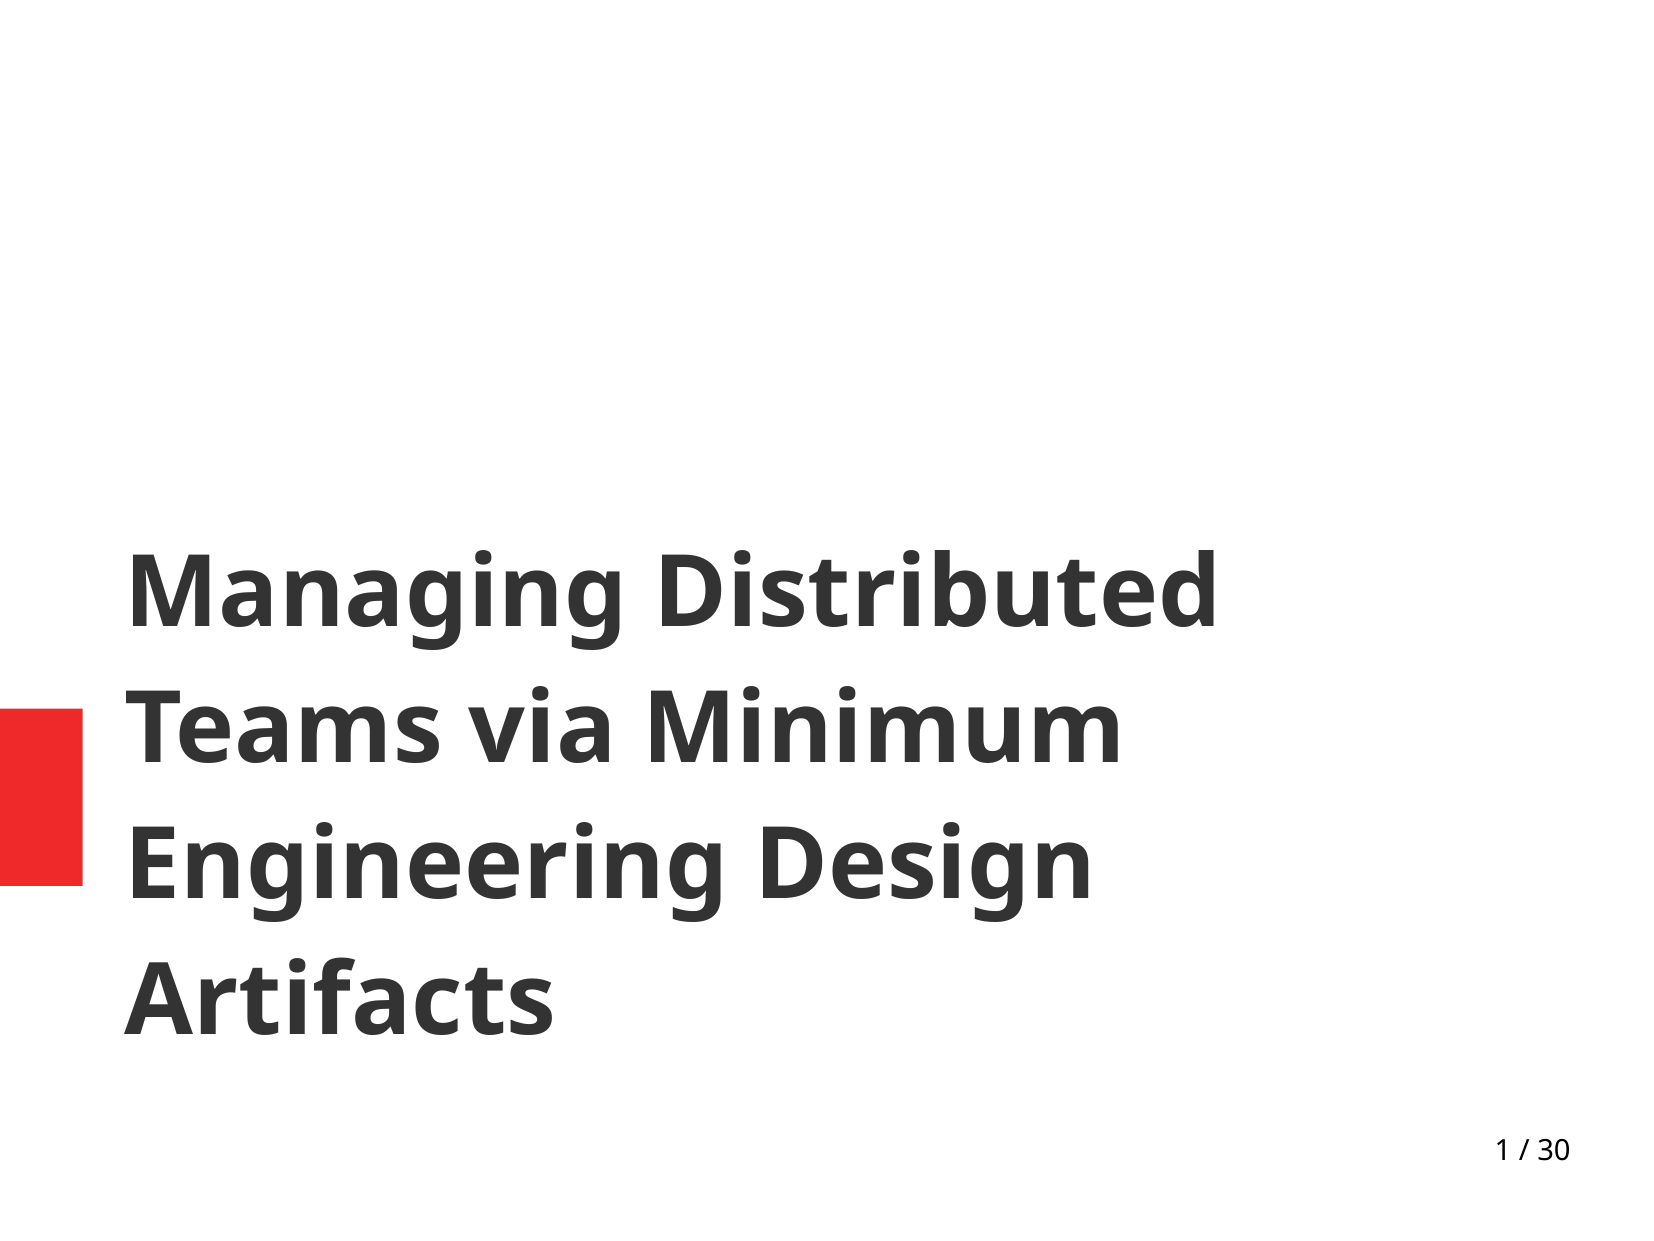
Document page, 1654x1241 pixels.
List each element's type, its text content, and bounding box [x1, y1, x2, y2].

title Managing Distributed Teams via Minimum Engineering Design Artifacts [124, 558, 1531, 1025]
